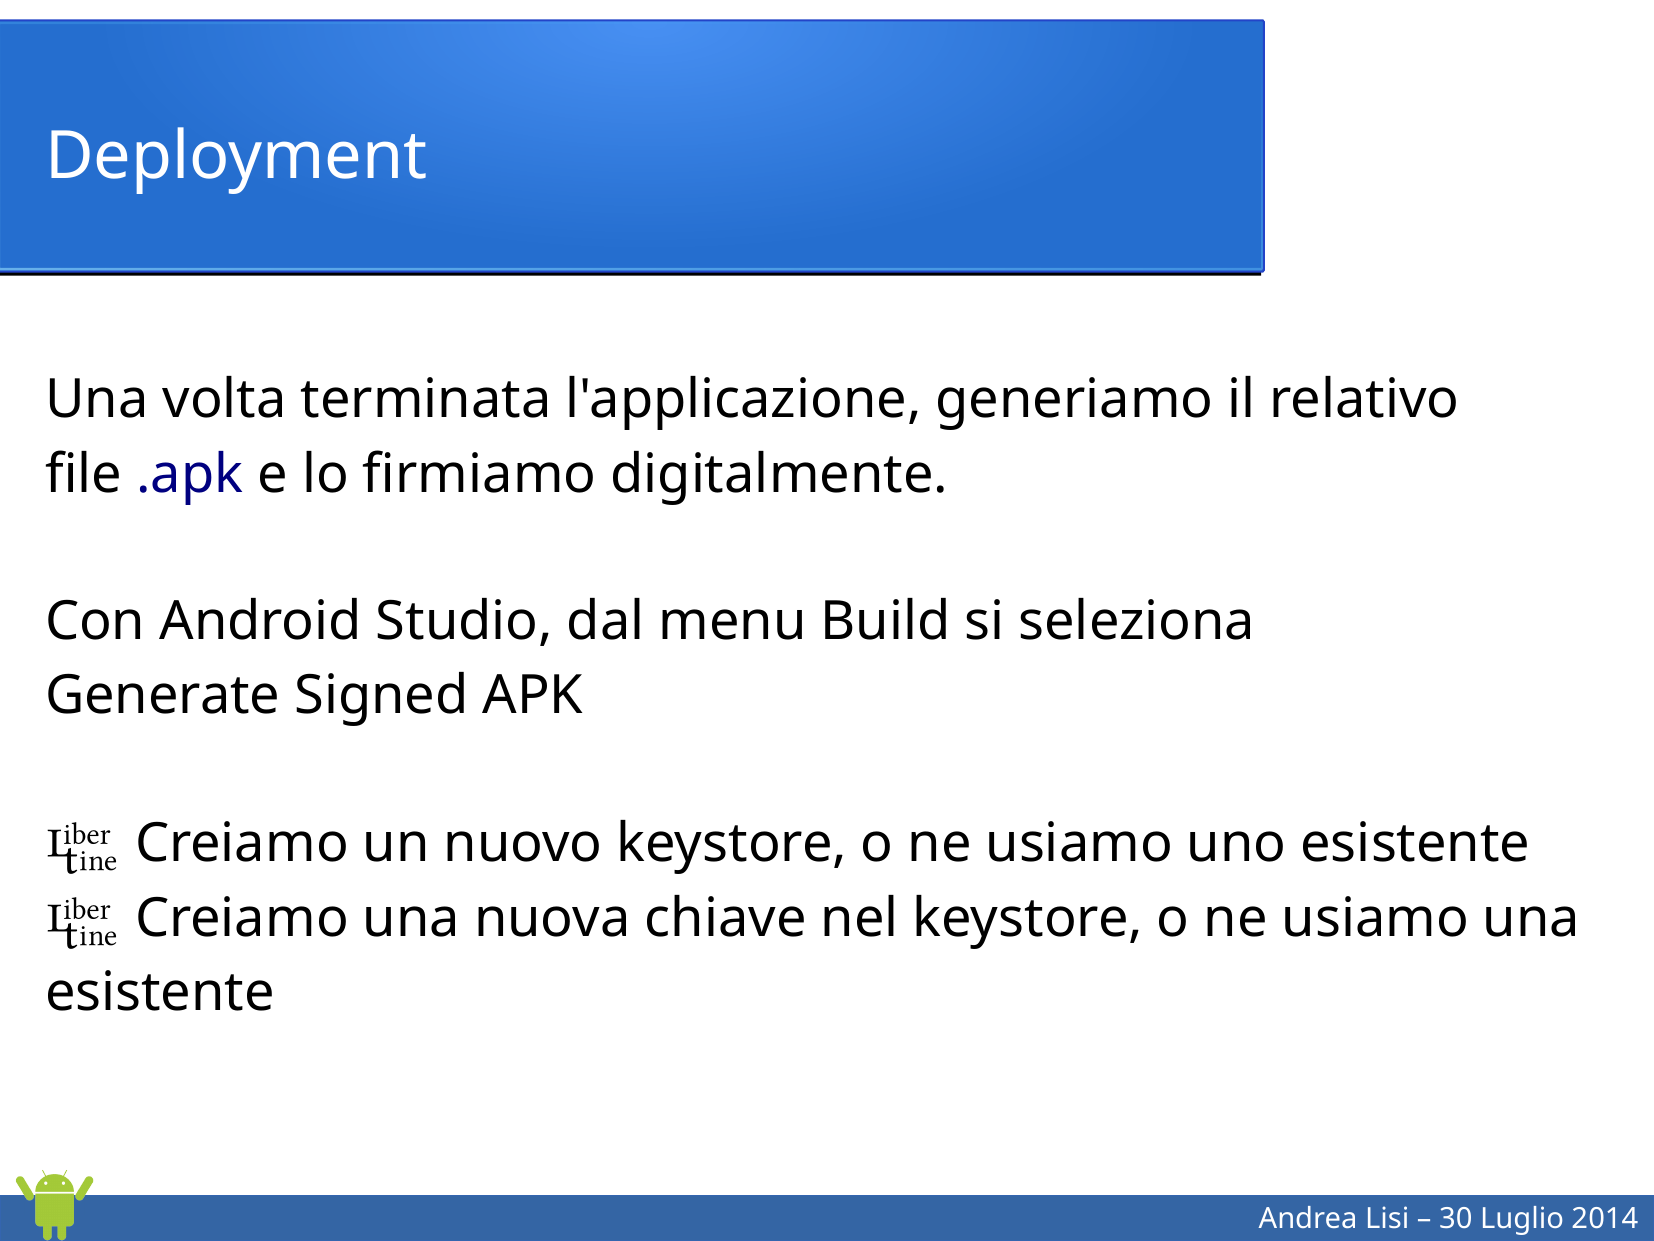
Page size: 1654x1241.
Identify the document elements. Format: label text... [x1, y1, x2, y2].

text_box Andrea Lisi – 30 Luglio 2014 [100, 1195, 1654, 1241]
title Deployment [45, 49, 1250, 257]
text_box Una volta terminata l'applicazione, generiamo il relativo file .apk e lo firmiamo digitalmente. Con Android Studio, dal menu Build si seleziona Generate Signed APK  Creiamo un nuovo keystore, o ne usiamo uno esistente  Creiamo una nuova chiave nel keystore, o ne usiamo una esistente [45, 360, 1621, 1156]
picture [9, 1167, 100, 1241]
